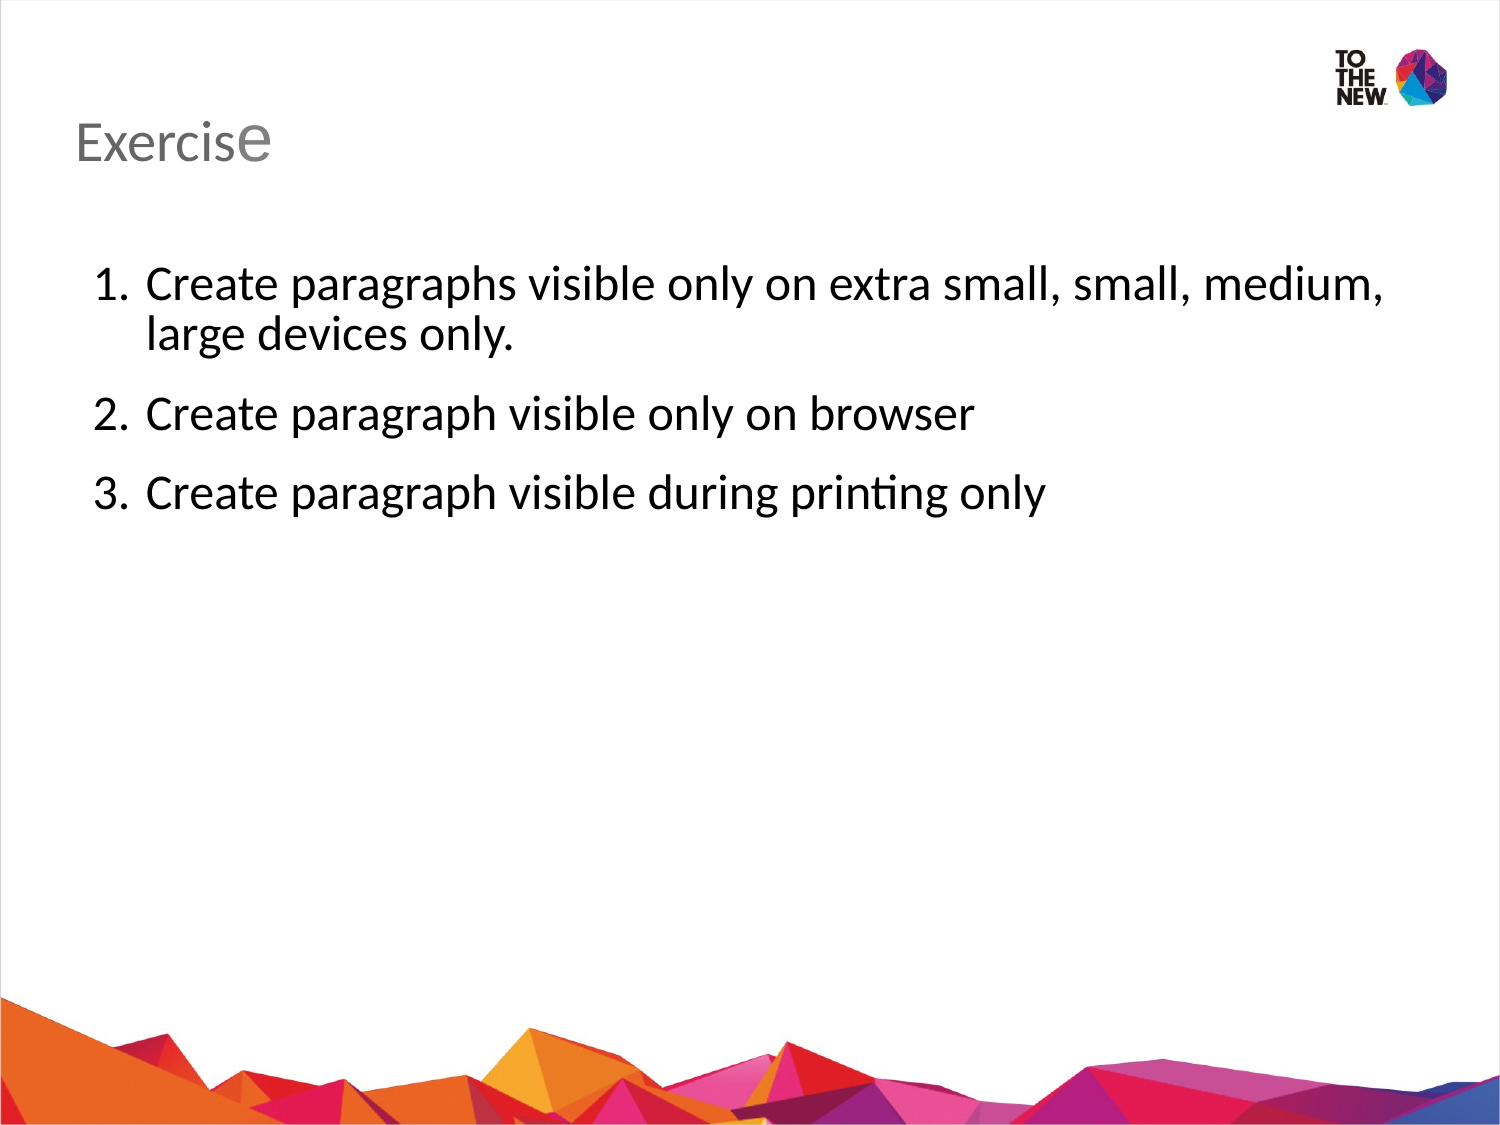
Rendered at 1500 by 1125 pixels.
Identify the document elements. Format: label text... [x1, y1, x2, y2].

picture [0, 0, 1500, 1125]
list Create paragraphs visible only on extra small, small, medium, large devices only. Create paragraph visible only on browser Create paragraph visible during printing only [75, 263, 1425, 916]
title Exercise [75, 44, 1425, 233]
